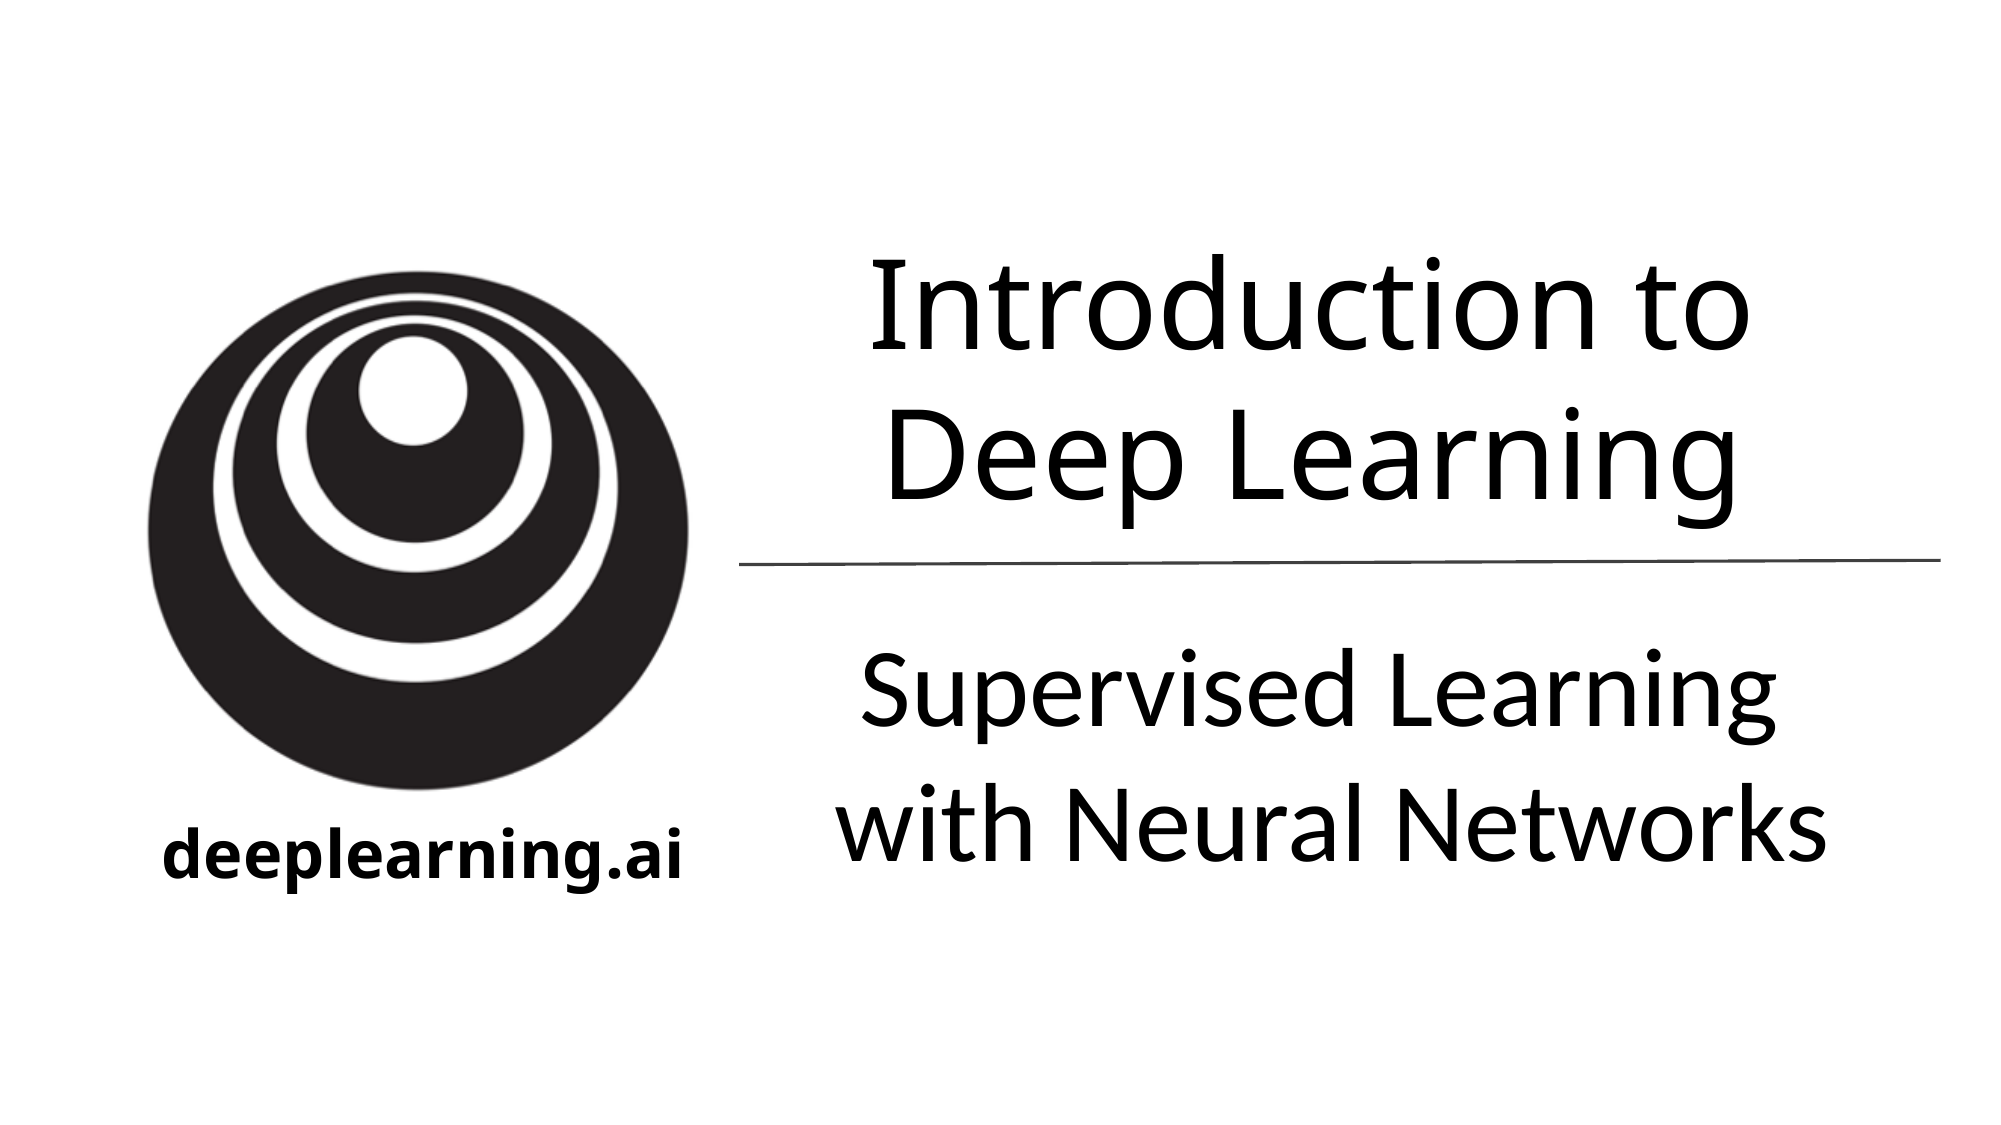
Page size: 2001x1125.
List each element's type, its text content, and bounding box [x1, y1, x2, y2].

text_box deeplearning.ai [56, 768, 790, 901]
picture [108, 234, 739, 768]
text_box Supervised Learning with Neural Networks [739, 606, 1977, 892]
title Introduction to Deep Learning [816, 185, 1808, 532]
